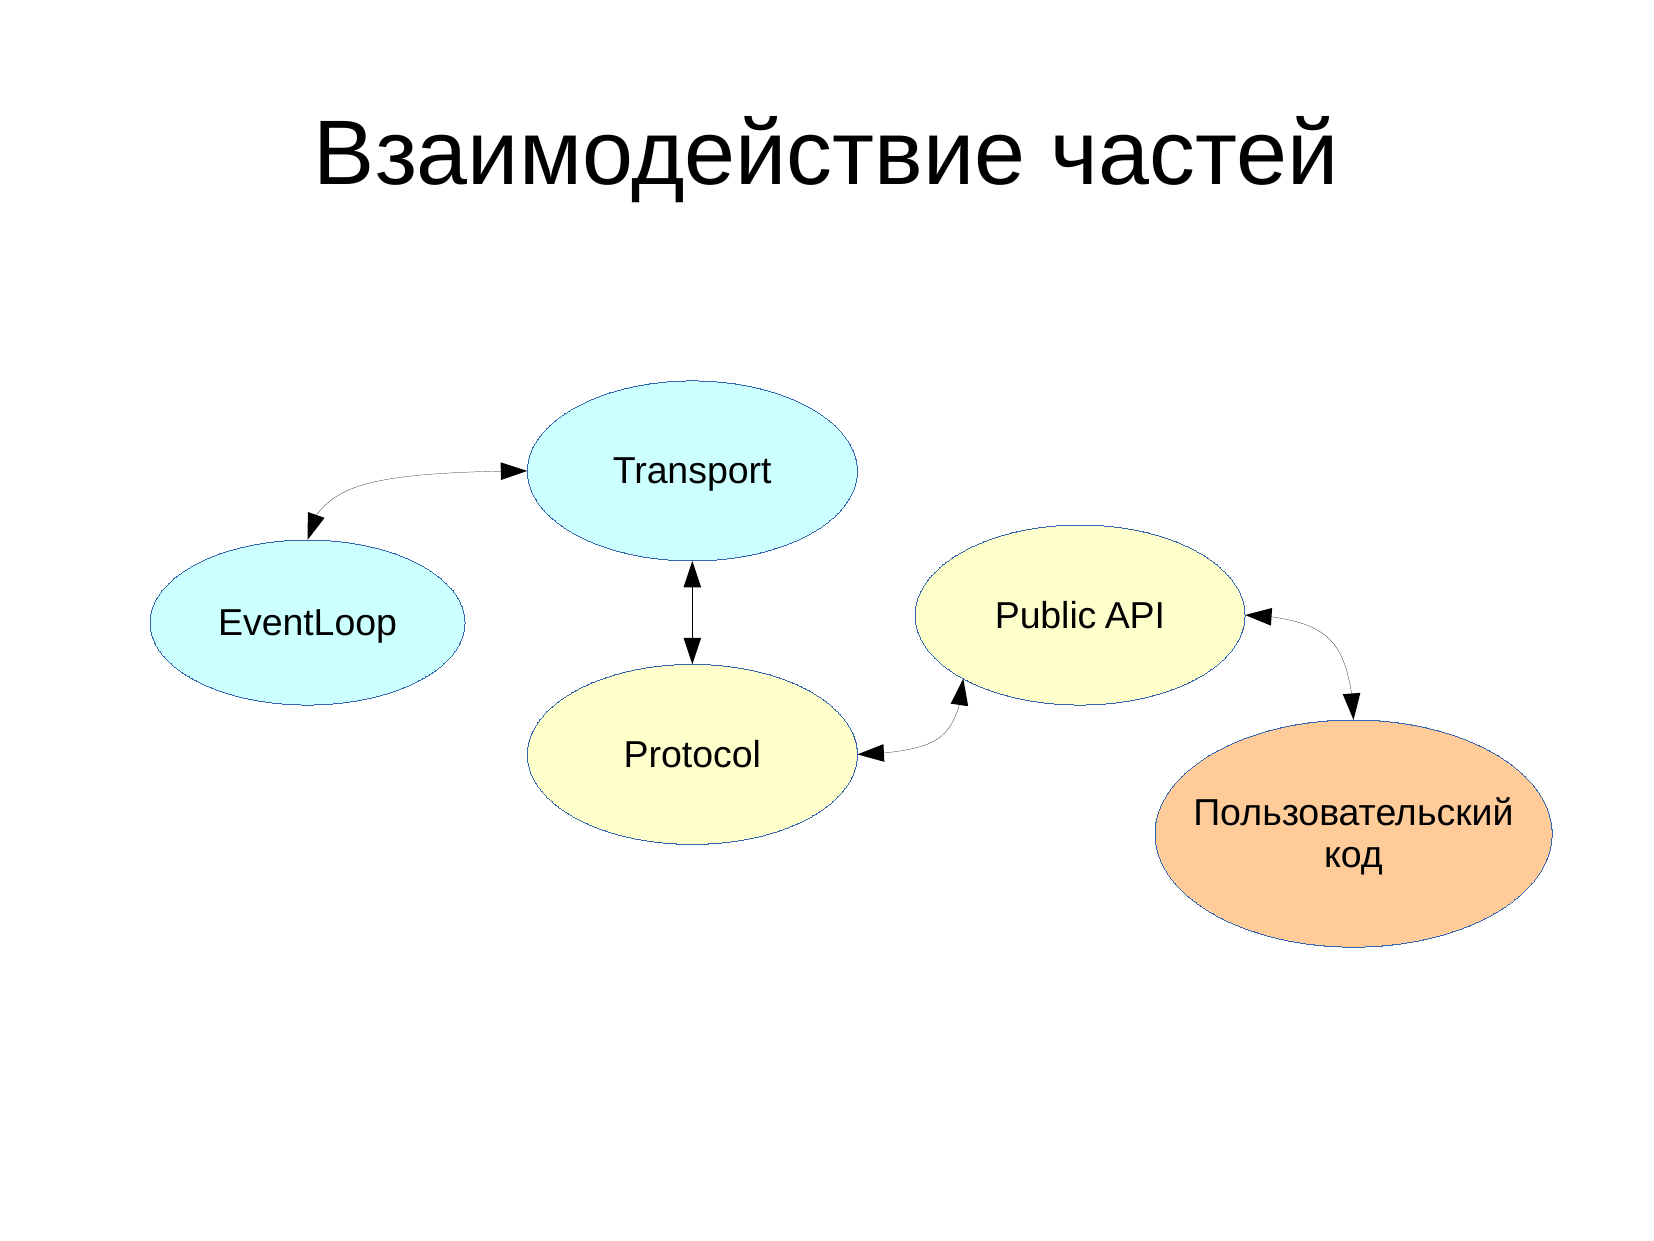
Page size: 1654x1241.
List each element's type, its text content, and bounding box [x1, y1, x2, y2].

text_box Пользовательский код [1155, 720, 1553, 948]
text_box Public API [915, 525, 1246, 706]
title Взаимодействие частей [82, 49, 1571, 257]
text_box EventLoop [150, 540, 466, 706]
text_box Protocol [527, 664, 858, 845]
text_box Transport [527, 380, 858, 561]
